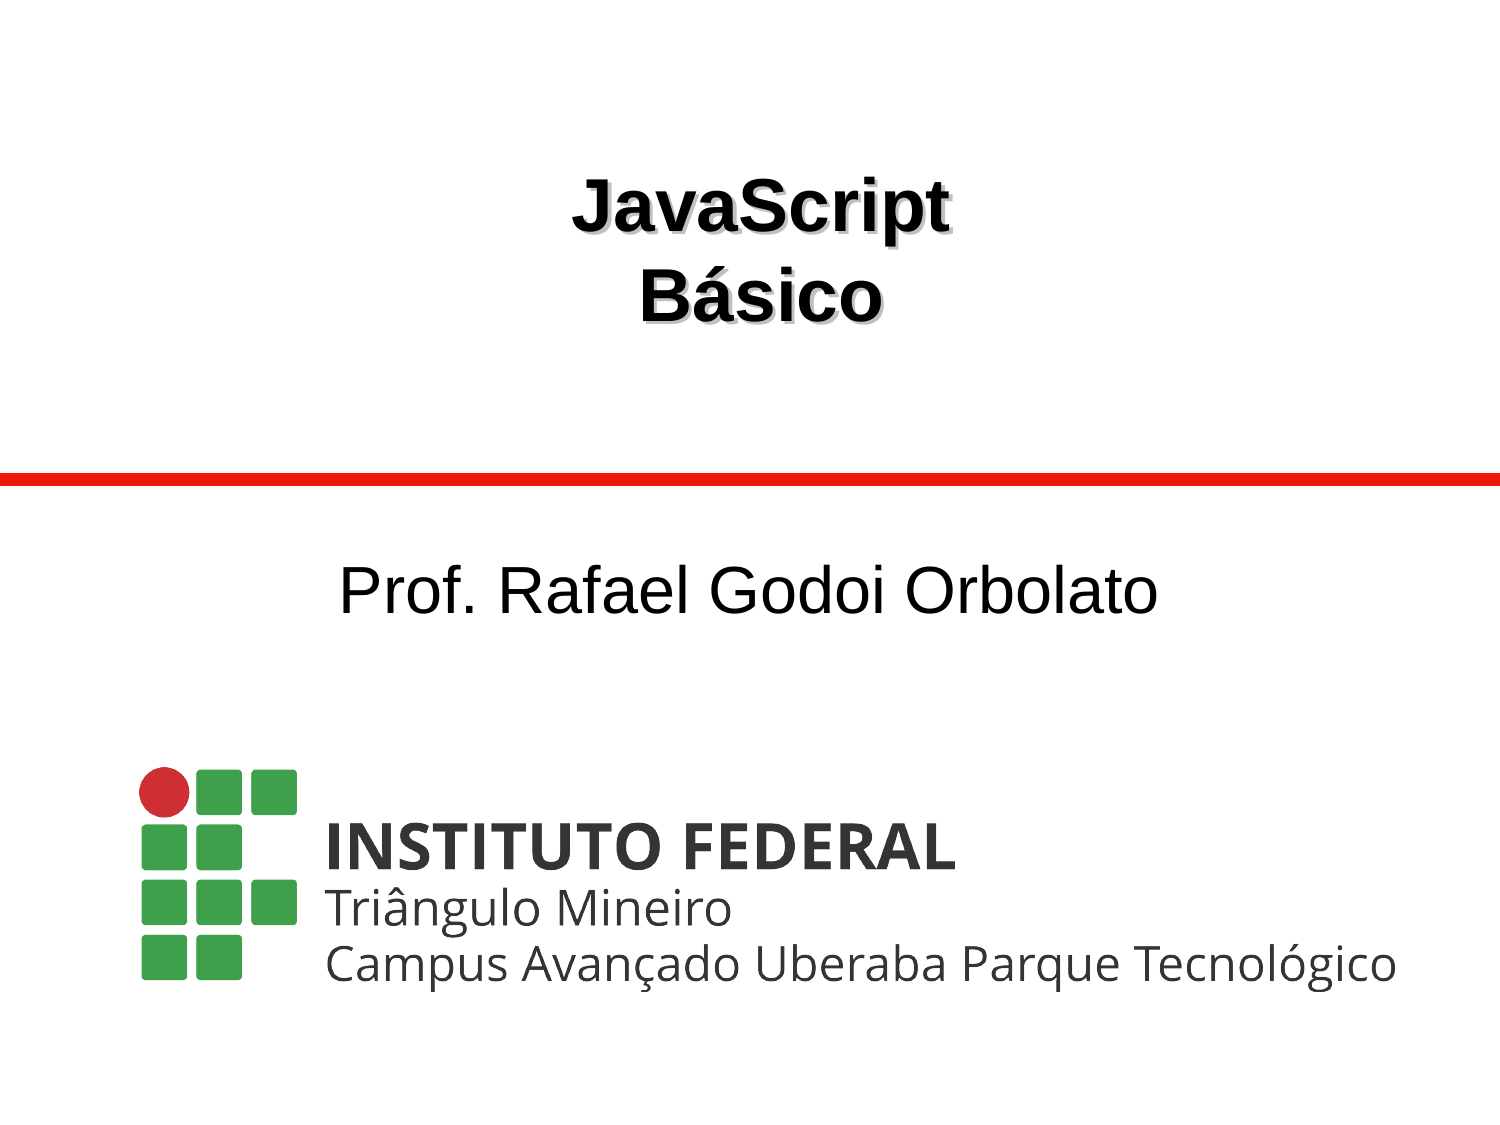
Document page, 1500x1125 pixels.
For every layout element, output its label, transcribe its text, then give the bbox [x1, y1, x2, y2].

text_box Prof. Rafael Godoi Orbolato [295, 538, 1204, 756]
picture [139, 767, 1395, 992]
title JavaScript Básico [123, 88, 1399, 404]
